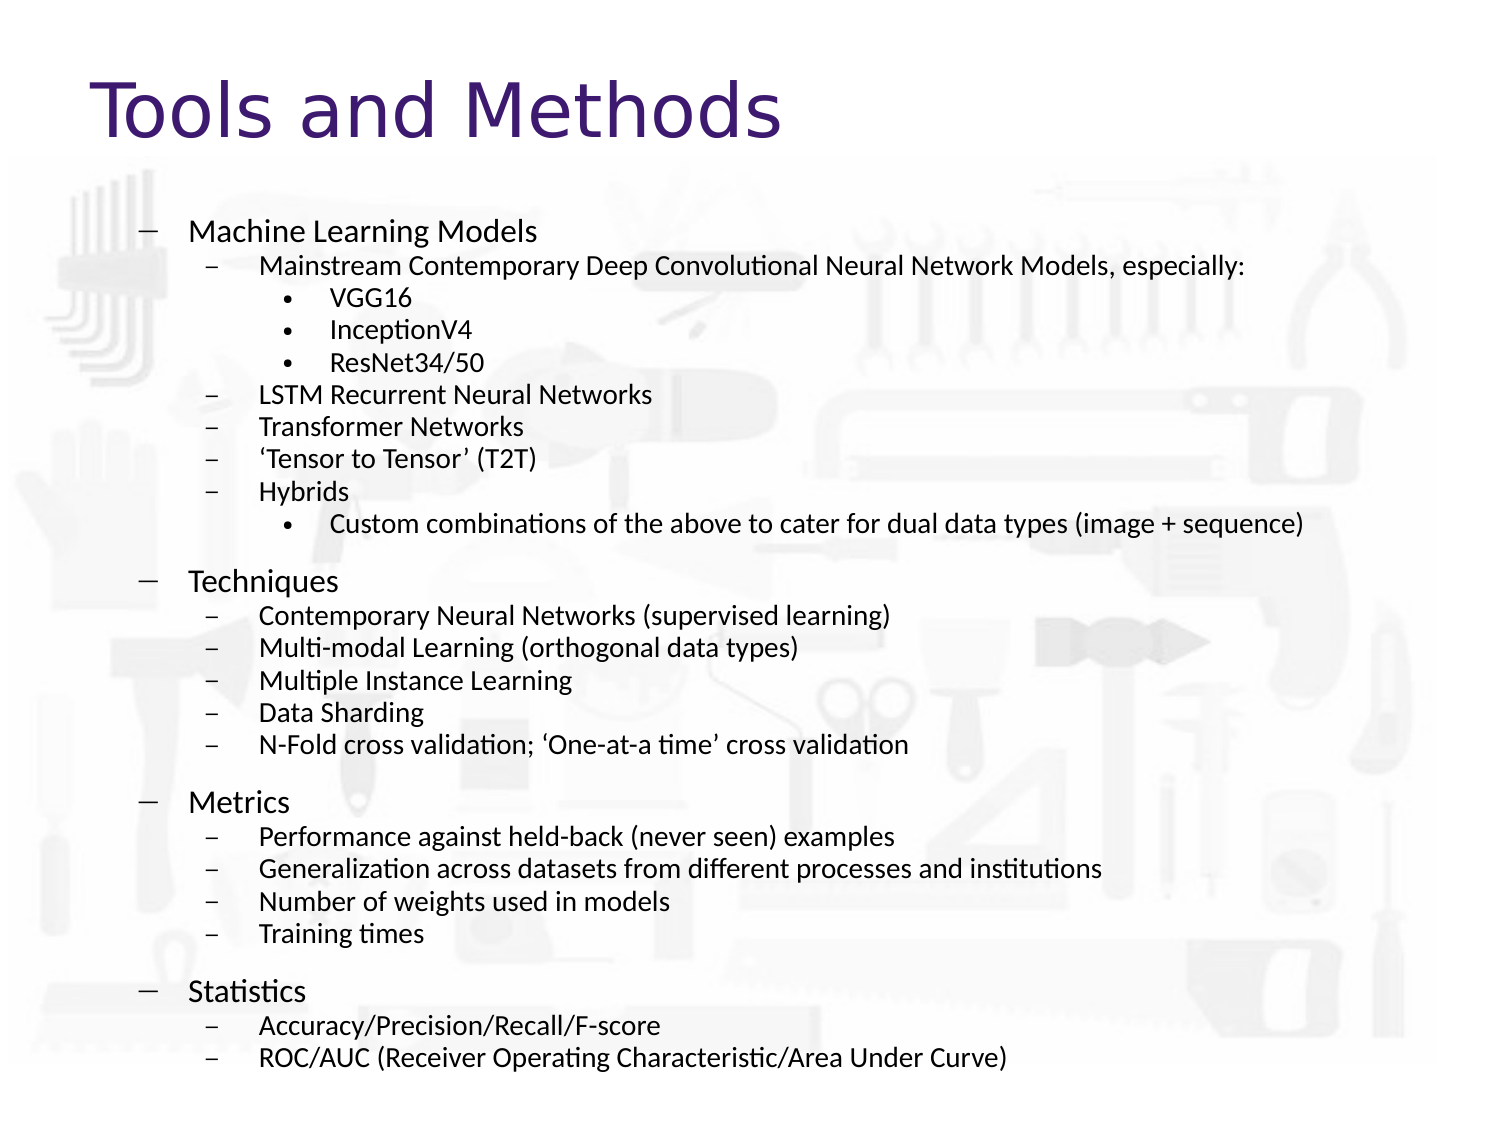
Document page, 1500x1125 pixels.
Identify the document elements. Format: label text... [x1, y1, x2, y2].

picture [873, 1055, 879, 1064]
picture [754, 1055, 761, 1064]
picture [887, 1055, 894, 1064]
picture [637, 1055, 643, 1064]
picture [516, 1055, 523, 1064]
picture [263, 1050, 269, 1057]
picture [792, 1051, 798, 1060]
picture [8, 156, 1437, 1064]
picture [496, 1050, 508, 1064]
picture [570, 1055, 577, 1064]
title Tools and Methods [75, 45, 1423, 171]
picture [390, 1050, 396, 1057]
picture [586, 1055, 592, 1064]
list Machine Learning Models Mainstream Contemporary Deep Convolutional Neural Network Models, especially: VGG16 InceptionV4 ResNet34/50 LSTM Recurrent Neural Networks Transformer Networks ‘Tensor to Tensor’ (T2T) Hybrids Custom combinations of the above to cater for dual data types (image + sequence) Techniques Contemporary Neural Networks (supervised learning) Multi-modal Learning (orthogonal data types) Multiple Instance Learning Data Sharding N-Fold cross validation; ‘One-at-a time’ cross validation Metrics Performance against held-back (never seen) examples Generalization across datasets from different processes and institutions Number of weights used in models Training times Statistics Accuracy/Precision/Recall/F-score ROC/AUC (Receiver Operating Characteristic/Area Under Curve) [117, 217, 1371, 1030]
picture [278, 1050, 290, 1064]
picture [324, 1051, 330, 1060]
